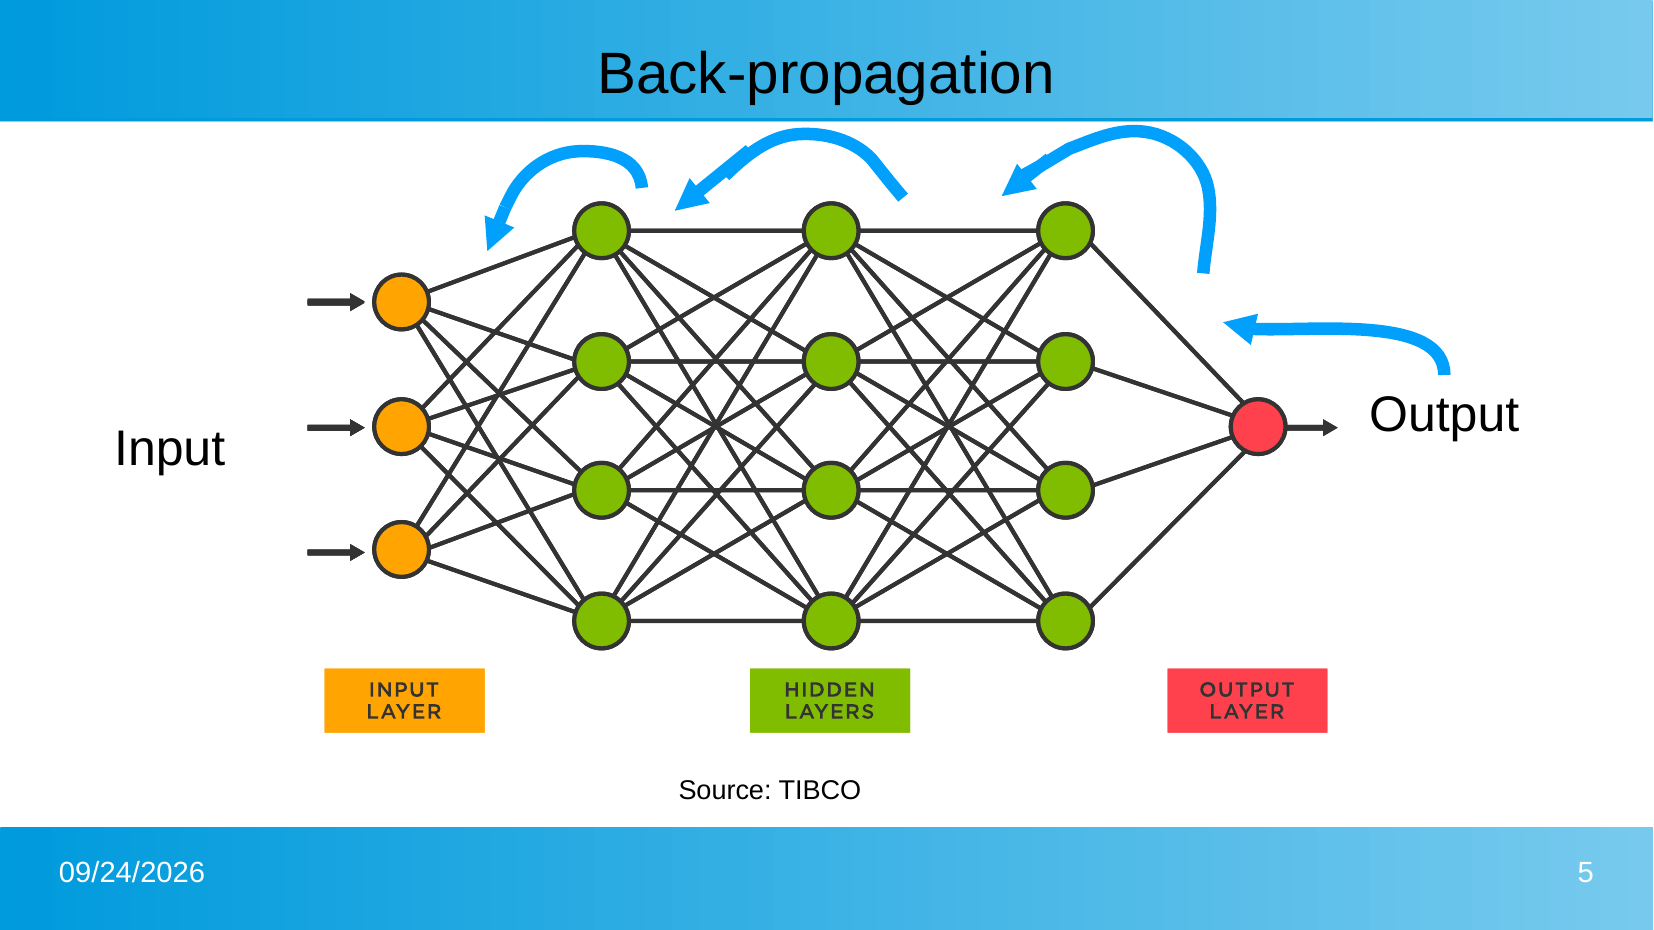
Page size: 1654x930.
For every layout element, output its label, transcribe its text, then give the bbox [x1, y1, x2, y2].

text_box Source: TIBCO [663, 767, 1653, 825]
picture [262, 196, 1391, 768]
title Back-propagation [58, 34, 1594, 113]
title Input [0, 409, 262, 488]
title Output [1391, 374, 1653, 454]
